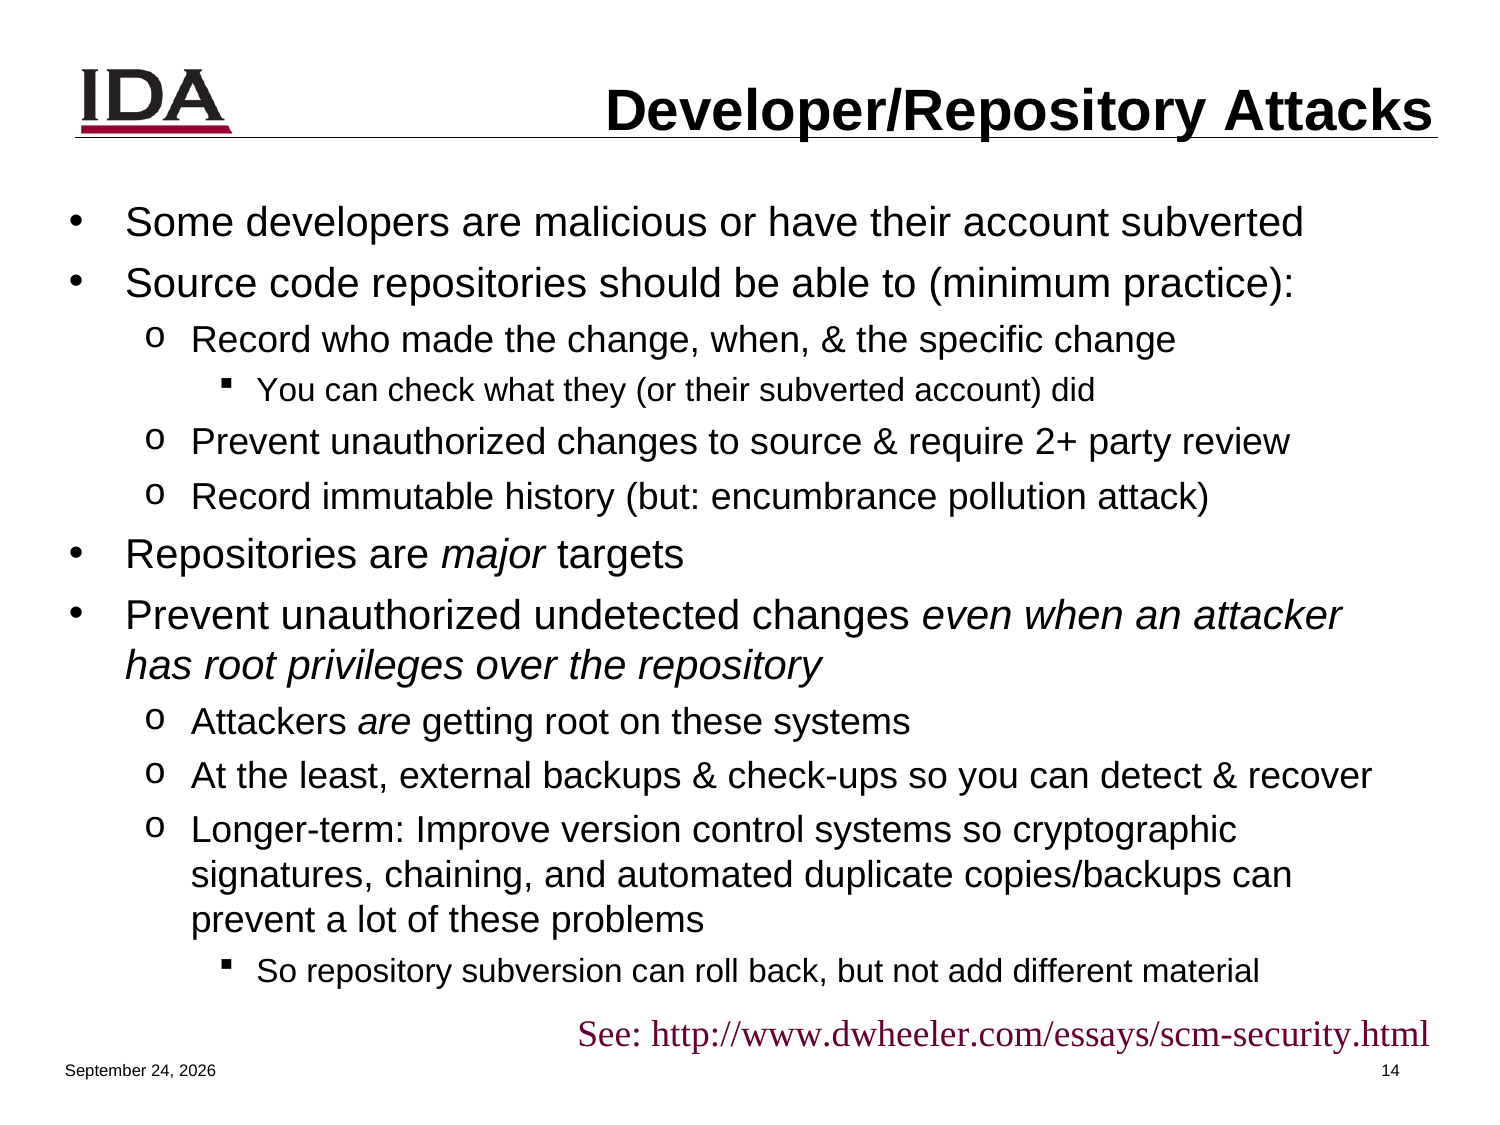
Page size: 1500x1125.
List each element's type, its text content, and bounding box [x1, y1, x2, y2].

title Developer/Repository Attacks [425, 64, 1450, 150]
text_box <number> [1102, 1063, 1415, 1088]
list Some developers are malicious or have their account subverted Source code repositories should be able to (minimum practice): Record who made the change, when, & the specific change You can check what they (or their subverted account) did Prevent unauthorized changes to source & require 2+ party review Record immutable history (but: encumbrance pollution attack) Repositories are major targets Prevent unauthorized undetected changes even when an attacker has root privileges over the repository Attackers are getting root on these systems At the least, external backups & check-ups so you can detect & recover Longer-term: Improve version control systems so cryptographic signatures, chaining, and automated duplicate copies/backups can prevent a lot of these problems So repository subversion can roll back, but not add different material [53, 187, 1401, 1013]
text_box See: http://www.dwheeler.com/essays/scm-security.html [562, 1001, 1447, 1063]
text_box November 9, 2011 [49, 1012, 363, 1088]
picture [77, 65, 233, 138]
